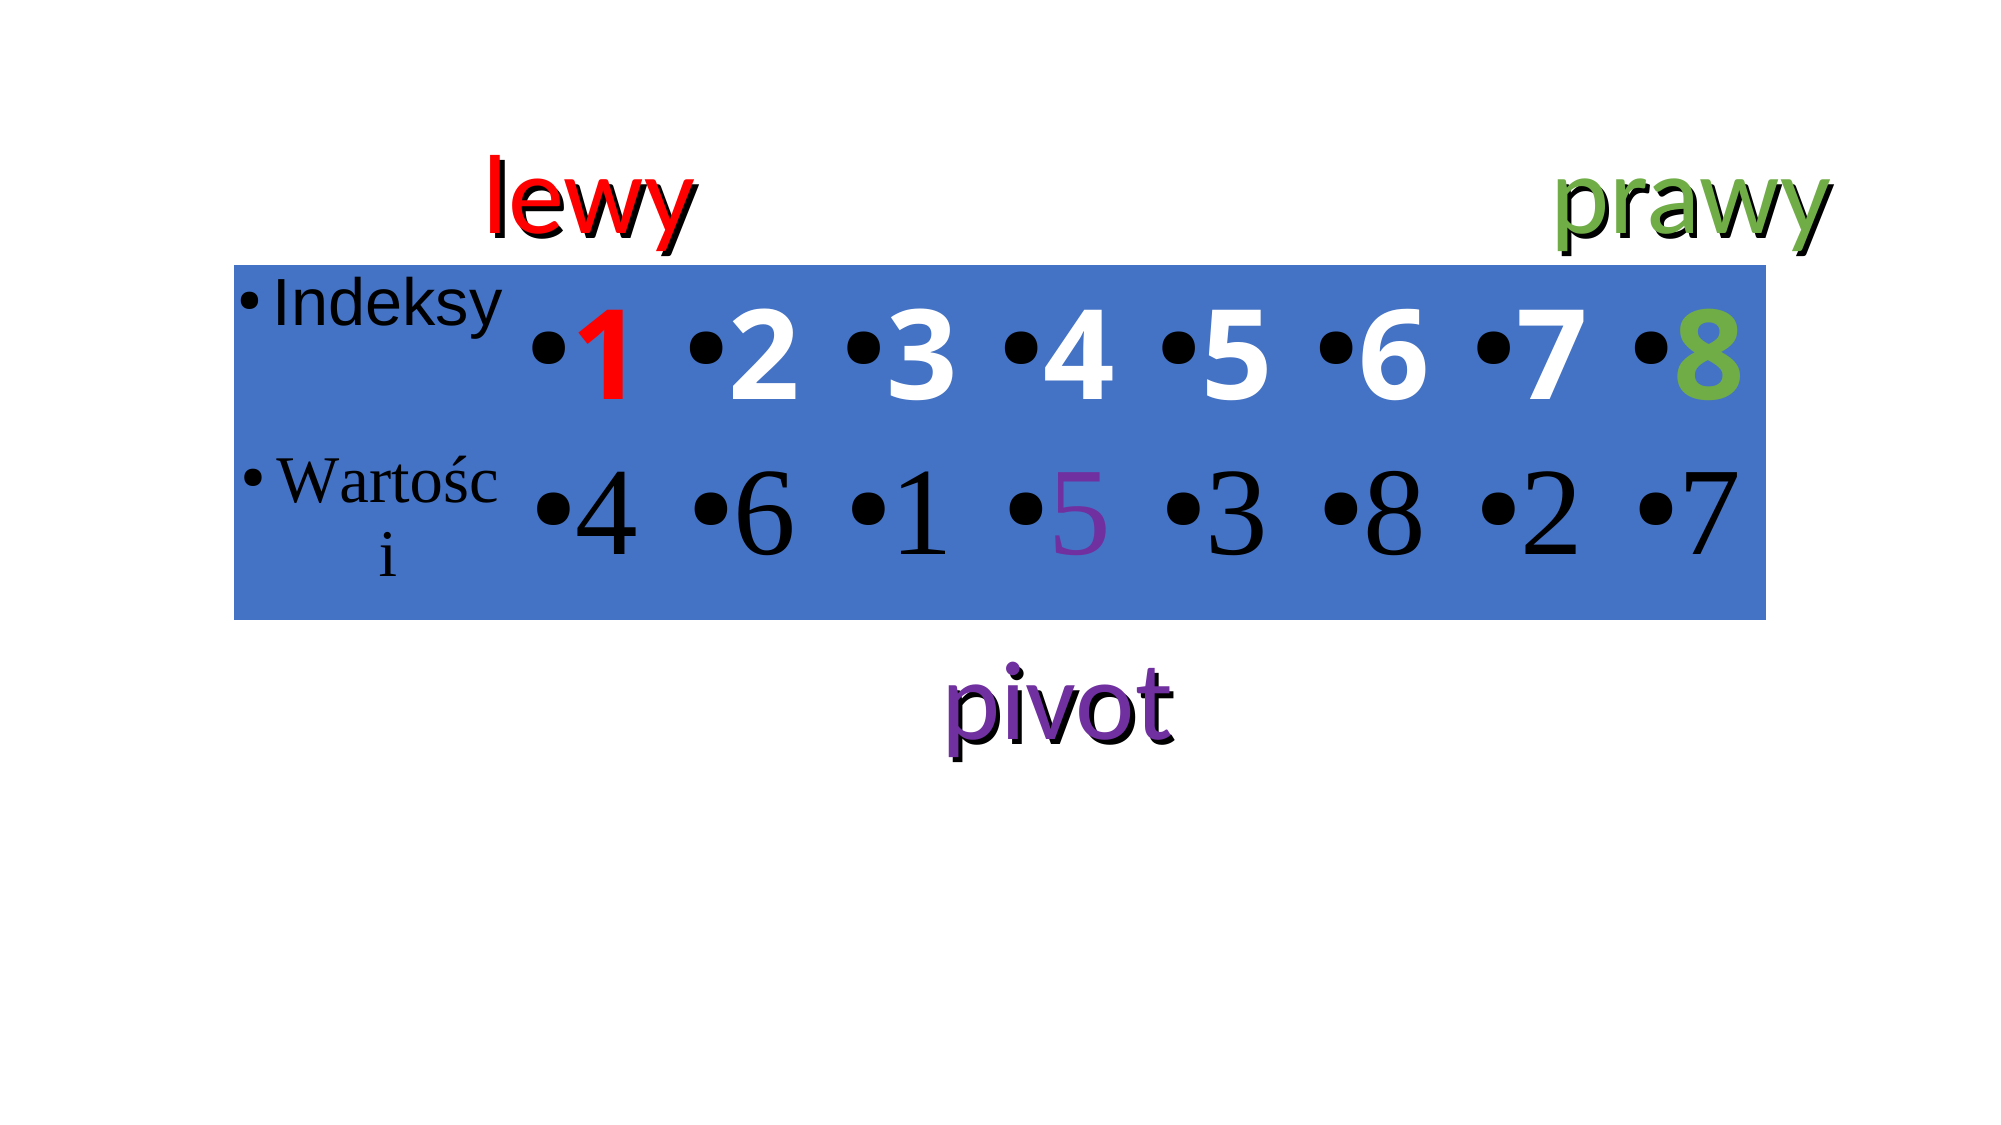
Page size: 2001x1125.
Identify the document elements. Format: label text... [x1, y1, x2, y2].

table_cell Wartości [234, 443, 506, 620]
table_cell 6 [663, 443, 821, 620]
table_cell 3 [1136, 443, 1293, 620]
table_header 3 [821, 265, 978, 443]
table_header 6 [1293, 265, 1451, 443]
table_header 2 [663, 265, 821, 443]
table_header 8 [1608, 265, 1766, 443]
text_box prawy [1535, 114, 1846, 264]
table_header Indeksy [234, 265, 506, 443]
table_cell 2 [1451, 443, 1608, 620]
table_cell 4 [506, 443, 663, 620]
table_cell 1 [821, 443, 978, 620]
table_cell 5 [978, 443, 1136, 620]
table_header 5 [1136, 265, 1293, 443]
table_header 7 [1451, 265, 1608, 443]
text_box lewy [468, 114, 711, 264]
table_cell 7 [1608, 443, 1766, 620]
table_header 1 [506, 265, 663, 443]
text_box pivot [926, 620, 1188, 770]
table_header 4 [978, 265, 1136, 443]
table_cell 8 [1293, 443, 1451, 620]
